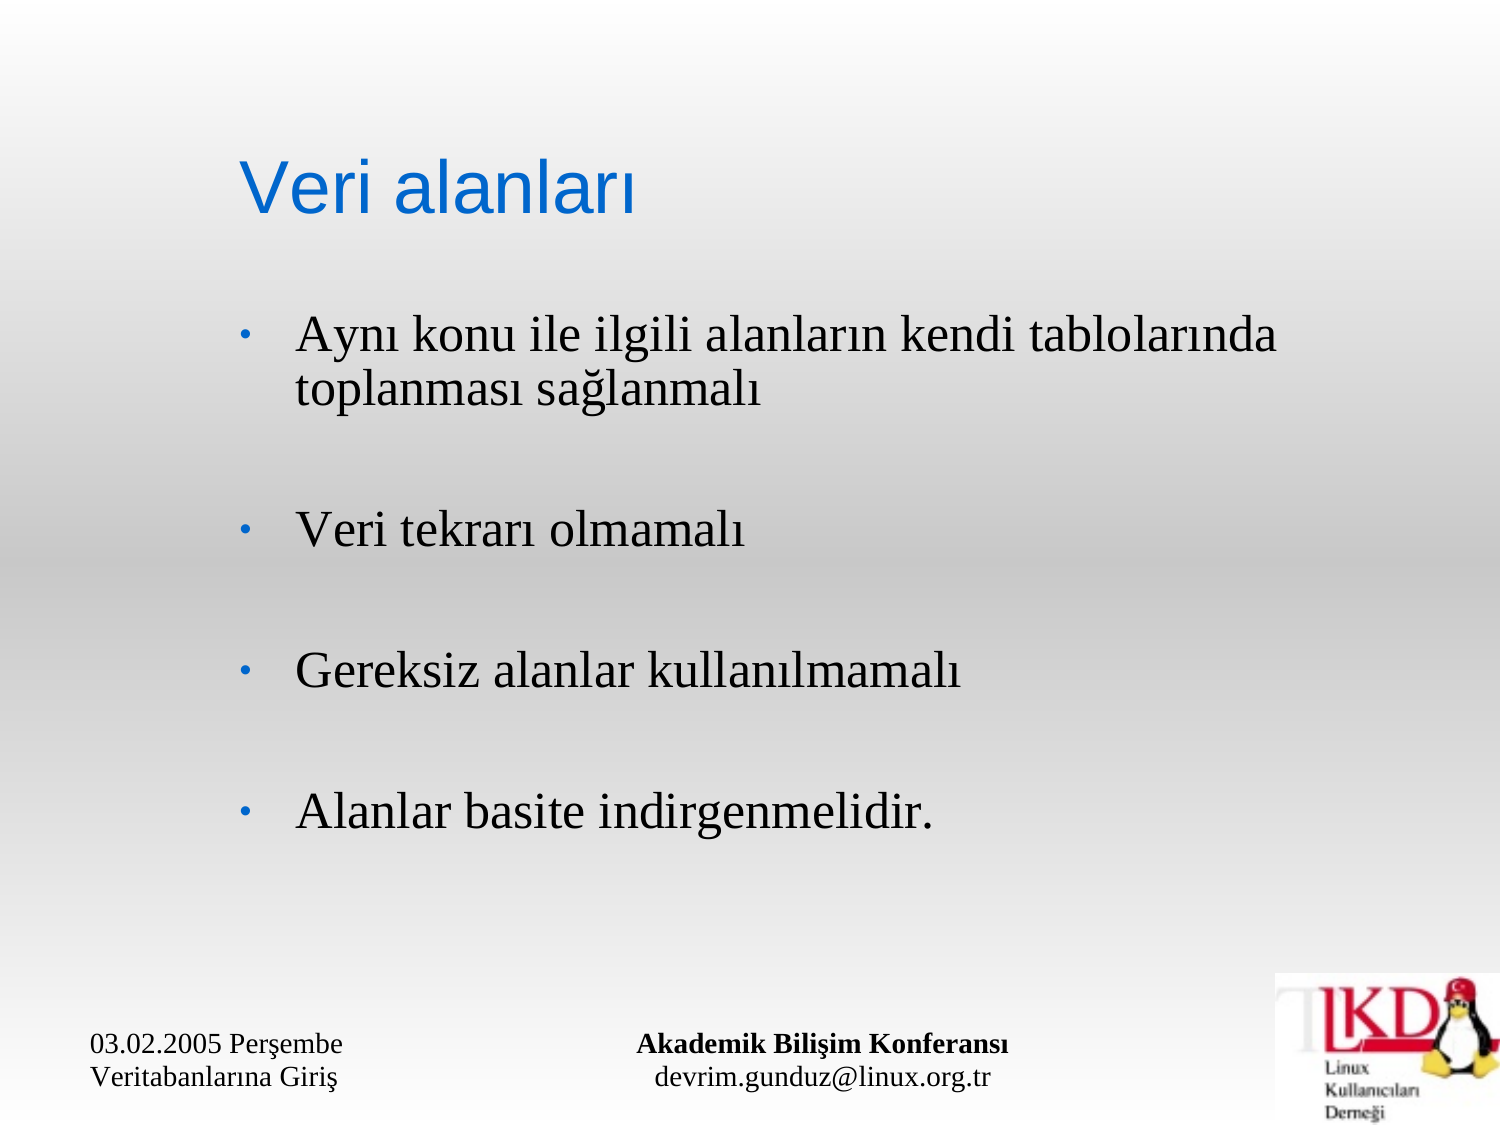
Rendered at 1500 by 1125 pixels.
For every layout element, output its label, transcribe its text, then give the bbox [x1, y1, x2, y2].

list Aynı konu ile ilgili alanların kendi tablolarında toplanması sağlanmalı Veri tekrarı olmamalı Gereksiz alanlar kullanılmamalı Alanlar basite indirgenmelidir. [224, 299, 1425, 975]
picture [1275, 973, 1500, 1125]
title Veri alanları [224, 49, 1425, 237]
